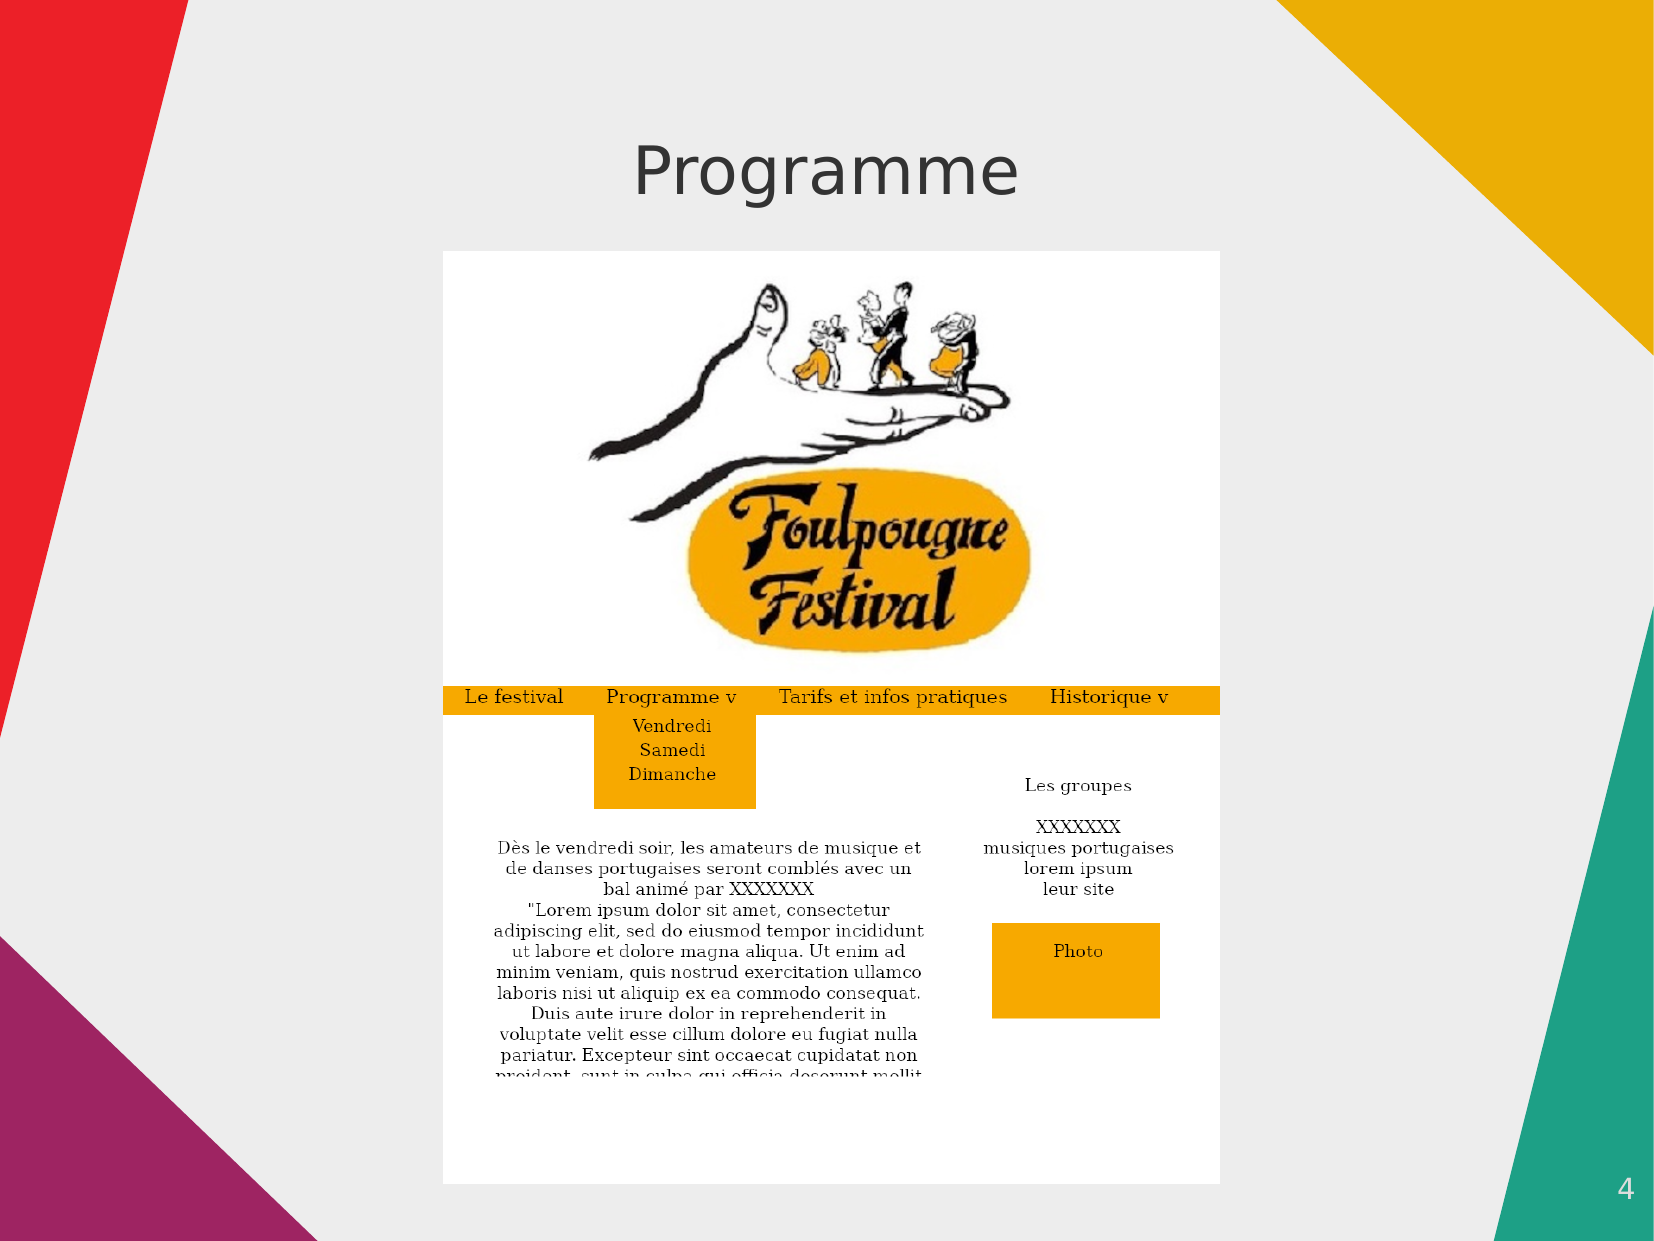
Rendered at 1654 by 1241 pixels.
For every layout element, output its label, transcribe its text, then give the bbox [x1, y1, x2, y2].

picture [26, 251, 1654, 1184]
title Programme [114, 73, 1539, 251]
